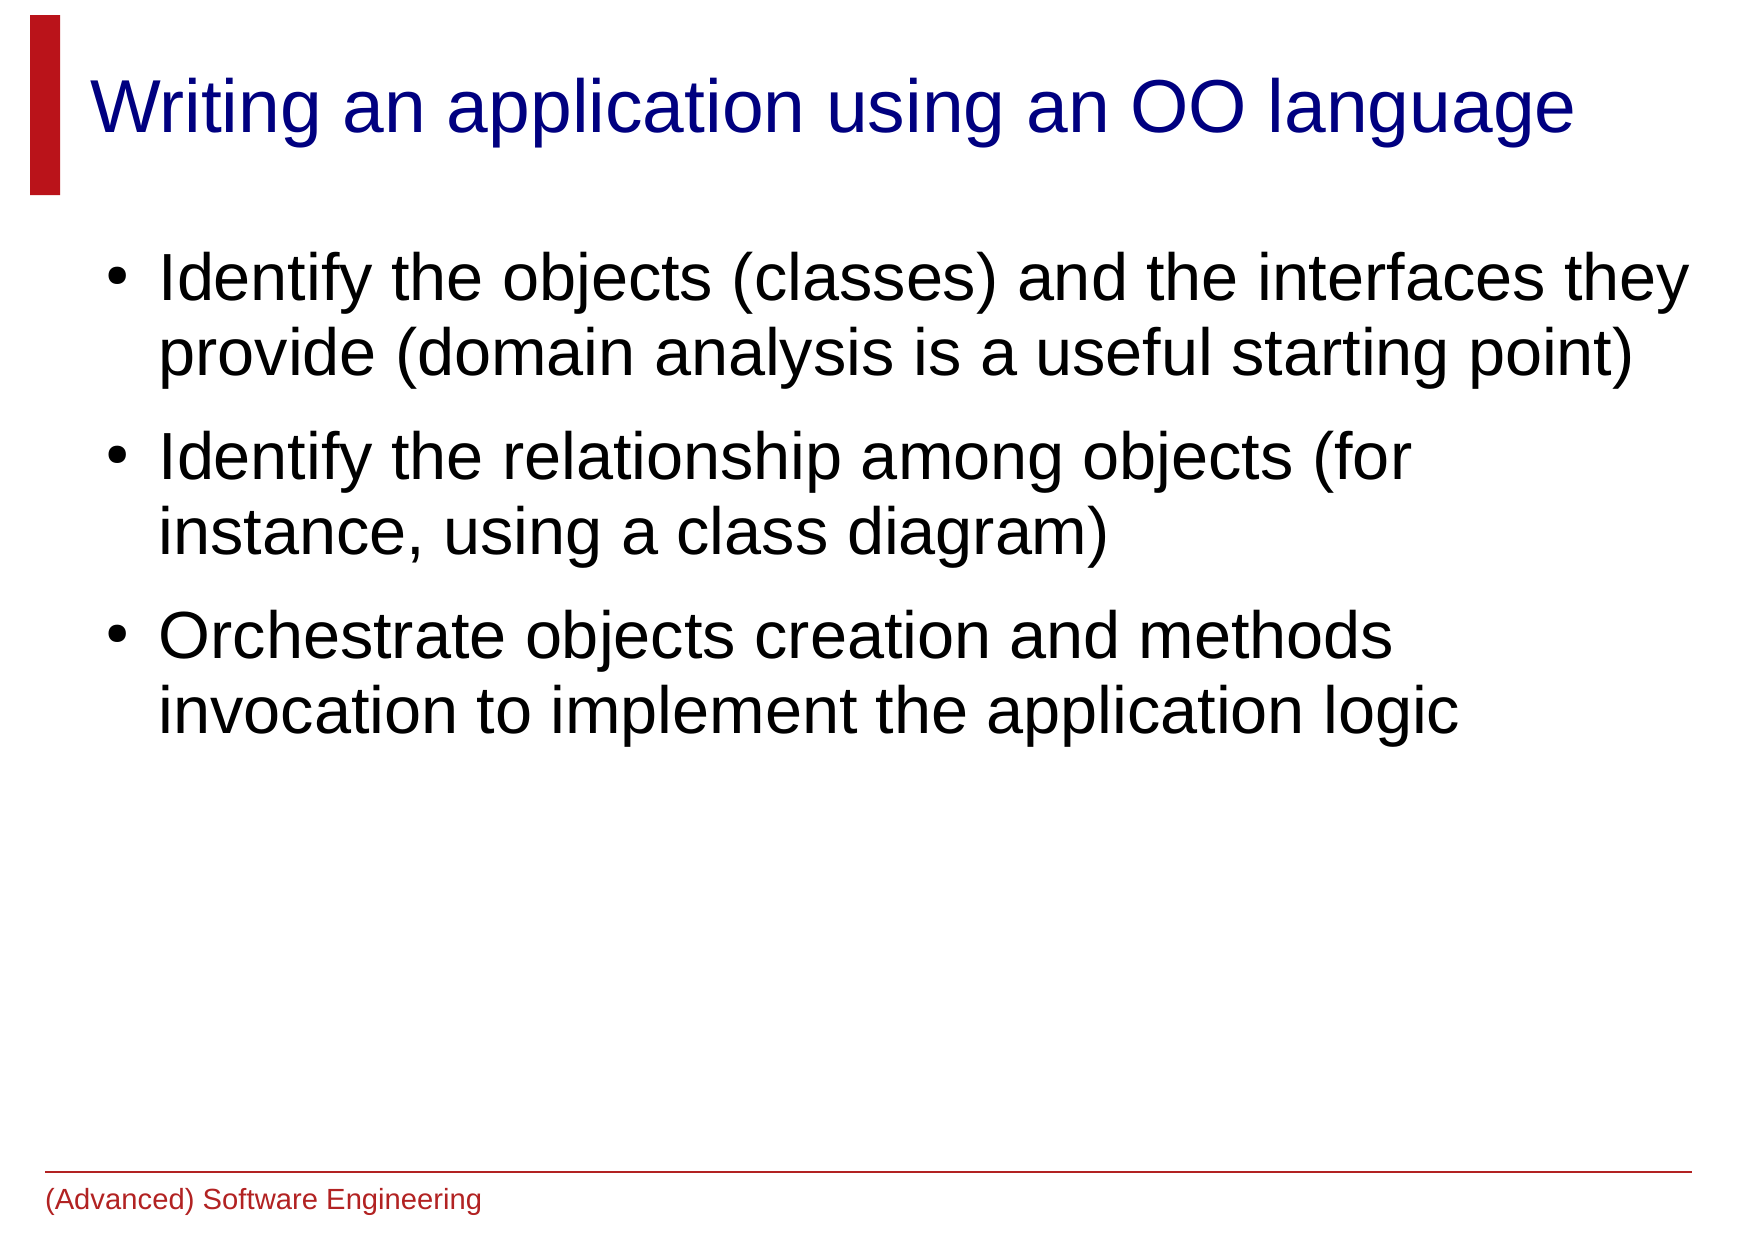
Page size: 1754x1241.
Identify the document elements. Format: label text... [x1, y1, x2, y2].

title Writing an application using an OO language [90, 17, 1696, 196]
list Identify the objects (classes) and the interfaces they provide (domain analysis is a useful starting point) Identify the relationship among objects (for instance, using a class diagram) Orchestrate objects creation and methods invocation to implement the application logic [87, 240, 1696, 1130]
